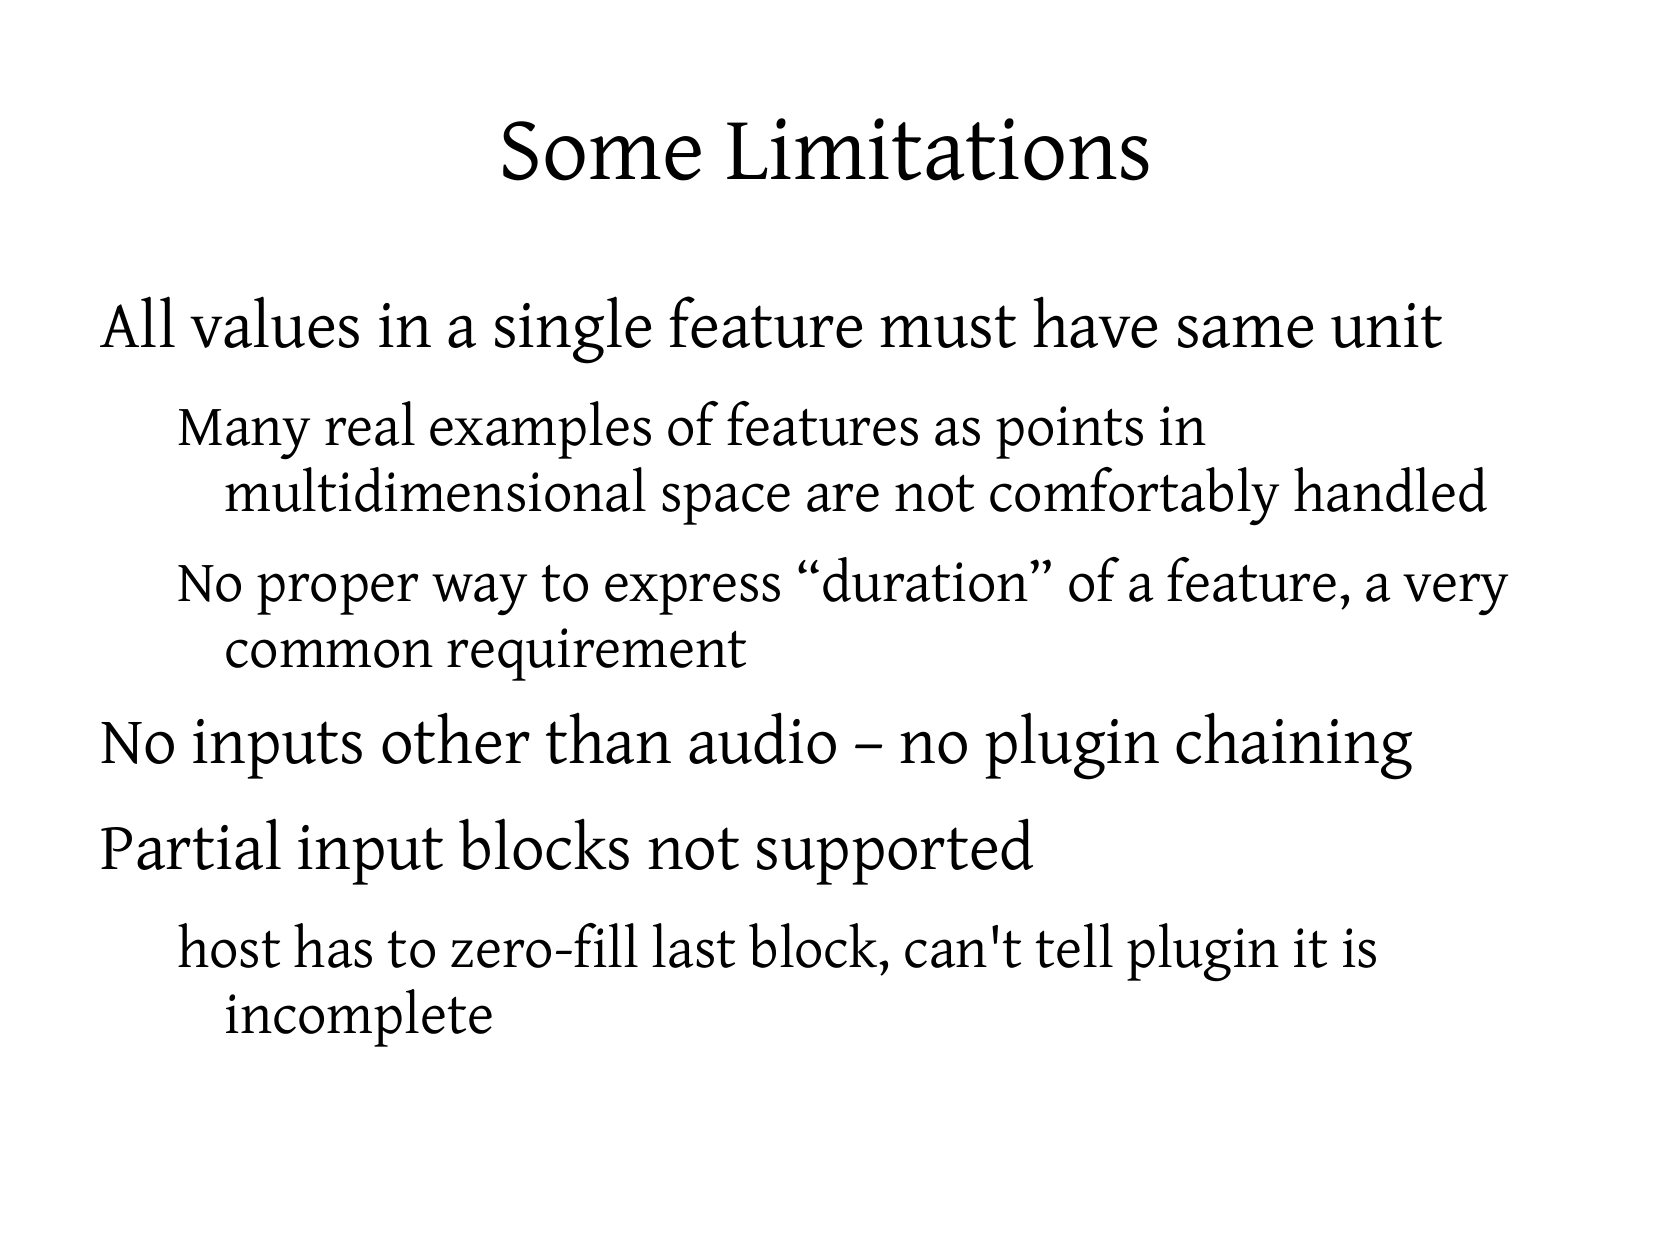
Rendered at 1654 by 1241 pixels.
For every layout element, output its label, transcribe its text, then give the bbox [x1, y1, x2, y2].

title Some Limitations [82, 56, 1571, 250]
list All values in a single feature must have same unit Many real examples of features as points in multidimensional space are not comfortably handled No proper way to express “duration” of a feature, a very common requirement No inputs other than audio – no plugin chaining Partial input blocks not supported host has to zero-fill last block, can't tell plugin it is incomplete [82, 290, 1571, 1094]
